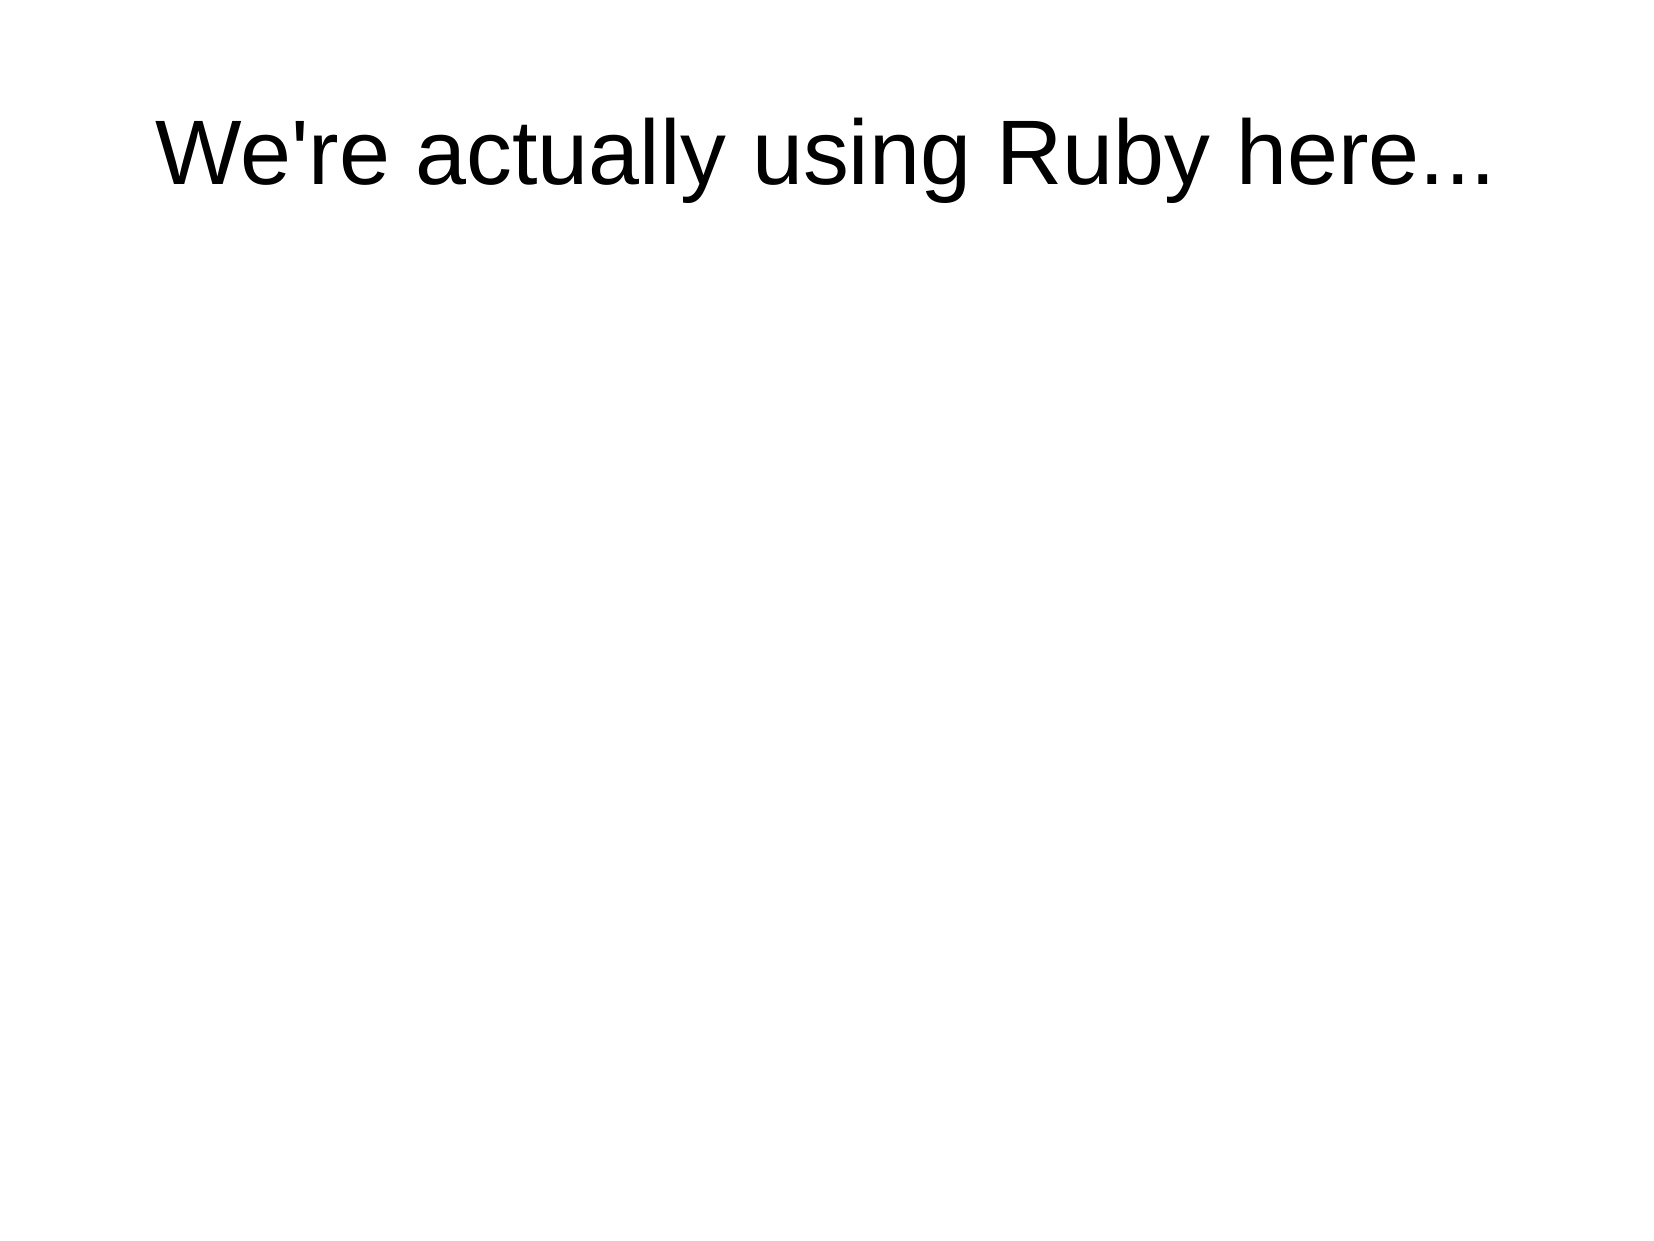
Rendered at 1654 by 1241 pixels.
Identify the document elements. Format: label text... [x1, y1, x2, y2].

title We're actually using Ruby here... [82, 49, 1571, 257]
